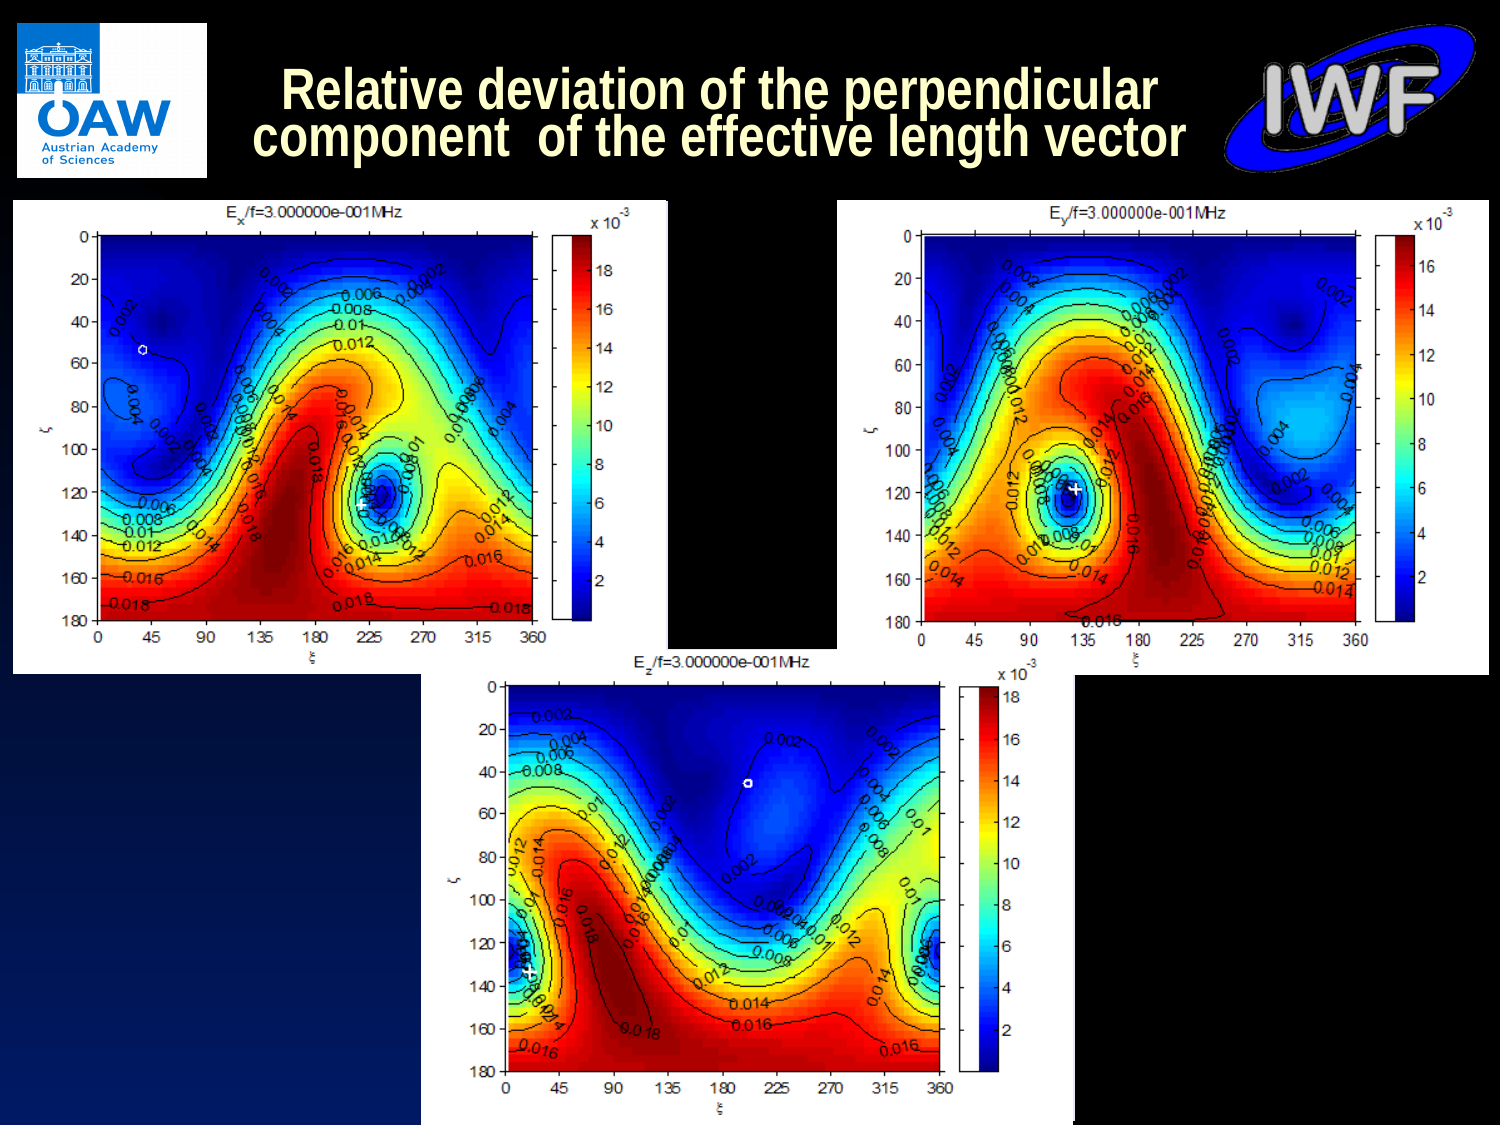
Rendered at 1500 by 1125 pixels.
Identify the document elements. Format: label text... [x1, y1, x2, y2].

title Relative deviation of the perpendicular component of the effective length vector [229, 25, 1211, 213]
picture [13, 200, 1489, 1125]
picture [1224, 24, 1476, 173]
picture [17, 23, 207, 178]
